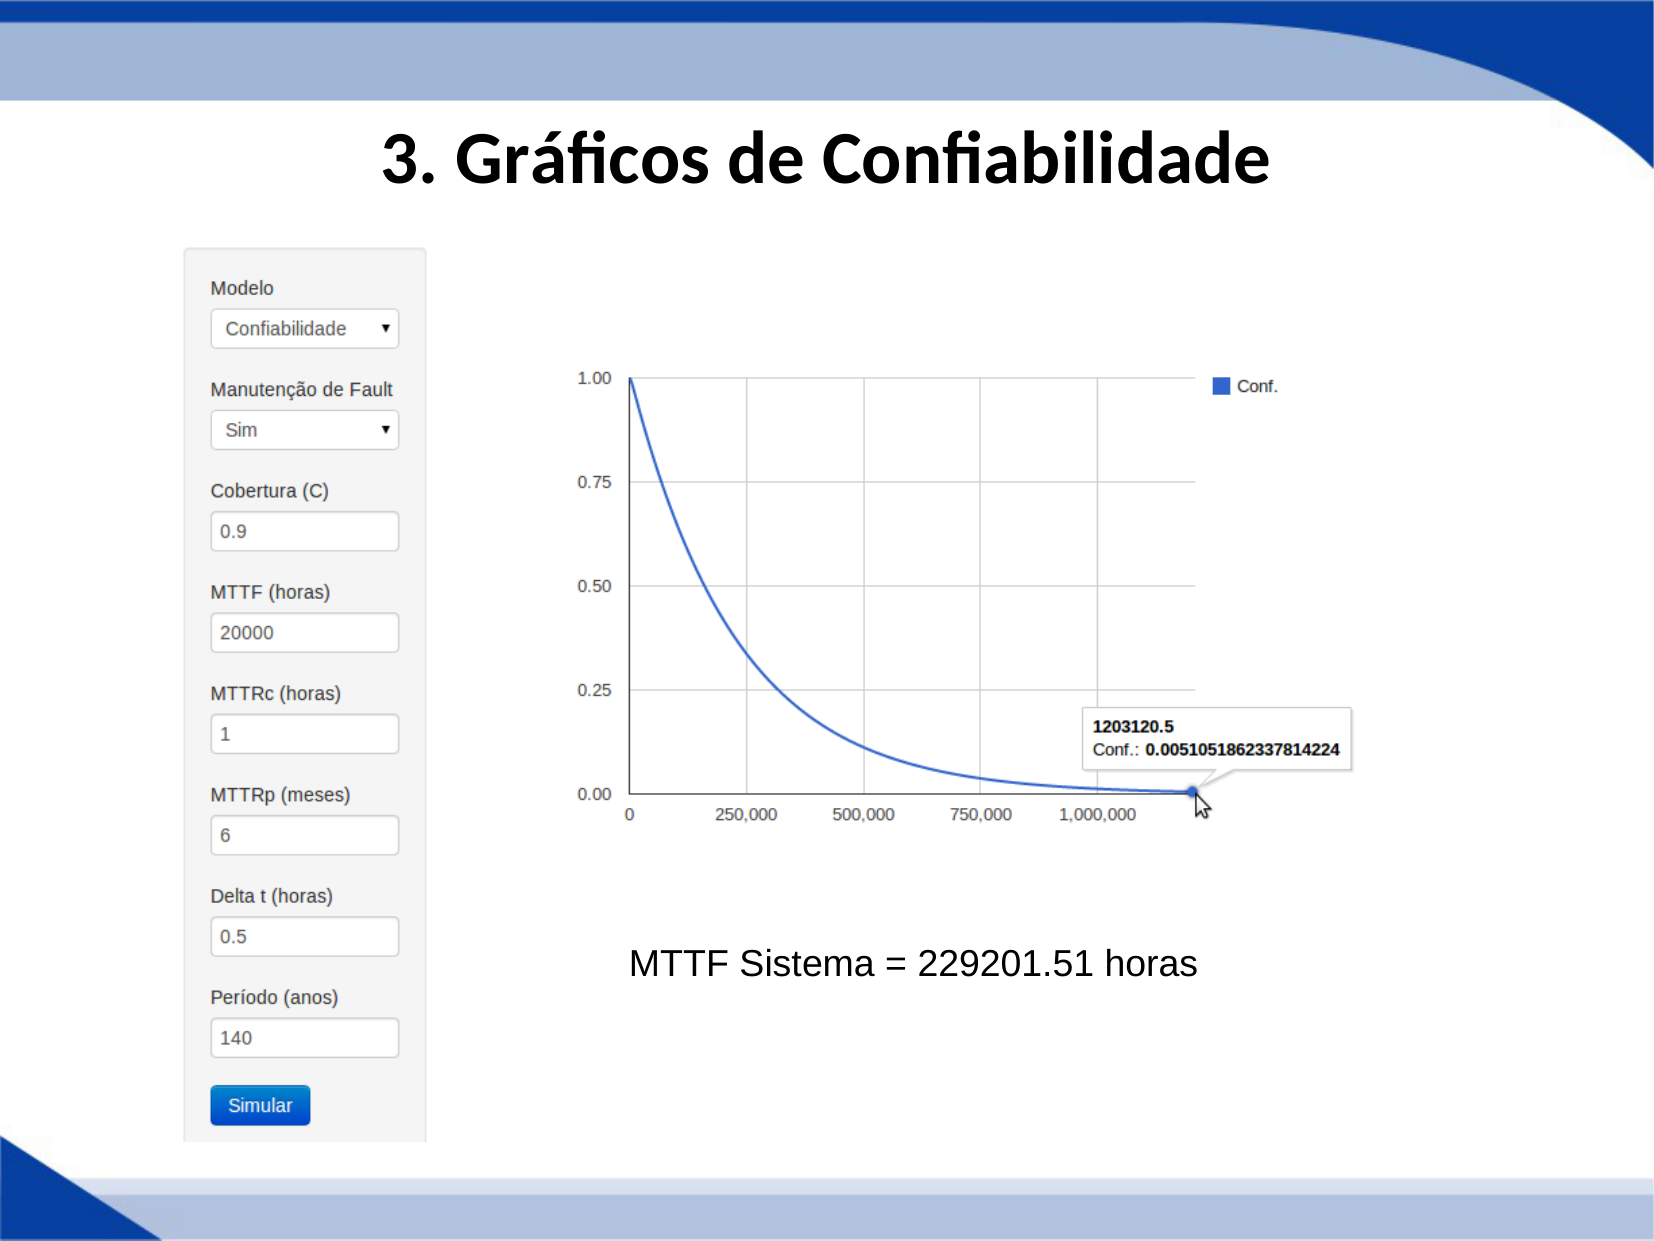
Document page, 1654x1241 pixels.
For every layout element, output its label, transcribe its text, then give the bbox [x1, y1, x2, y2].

title 3. Gráficos de Confiabilidade [82, 49, 1571, 257]
text_box MTTF Sistema = 229201.51 horas [614, 935, 1214, 993]
picture [0, 0, 1654, 1241]
